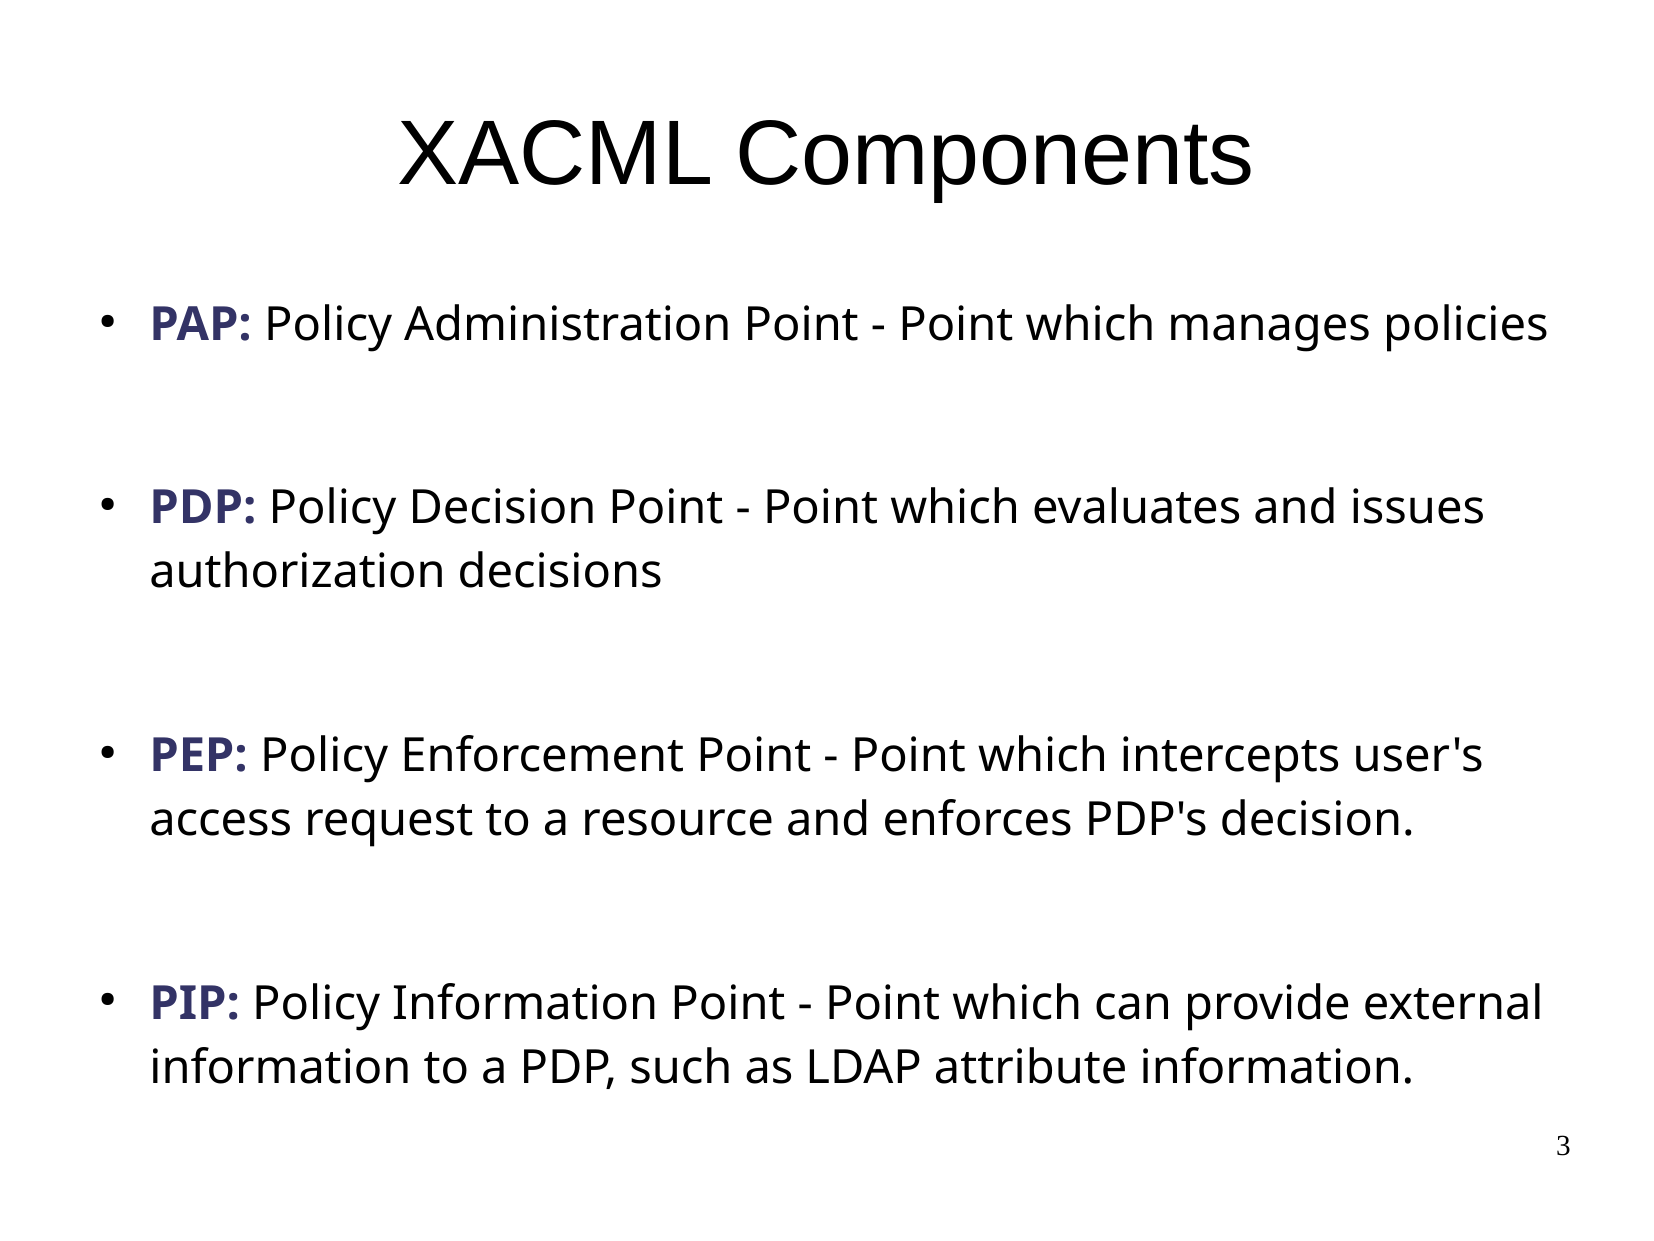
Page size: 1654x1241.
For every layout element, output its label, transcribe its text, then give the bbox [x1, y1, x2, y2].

title XACML Components [82, 56, 1571, 250]
list PAP: Policy Administration Point - Point which manages policies PDP: Policy Decision Point - Point which evaluates and issues authorization decisions PEP: Policy Enforcement Point - Point which intercepts user's access request to a resource and enforces PDP's decision. PIP: Policy Information Point - Point which can provide external information to a PDP, such as LDAP attribute information. [82, 290, 1571, 1109]
